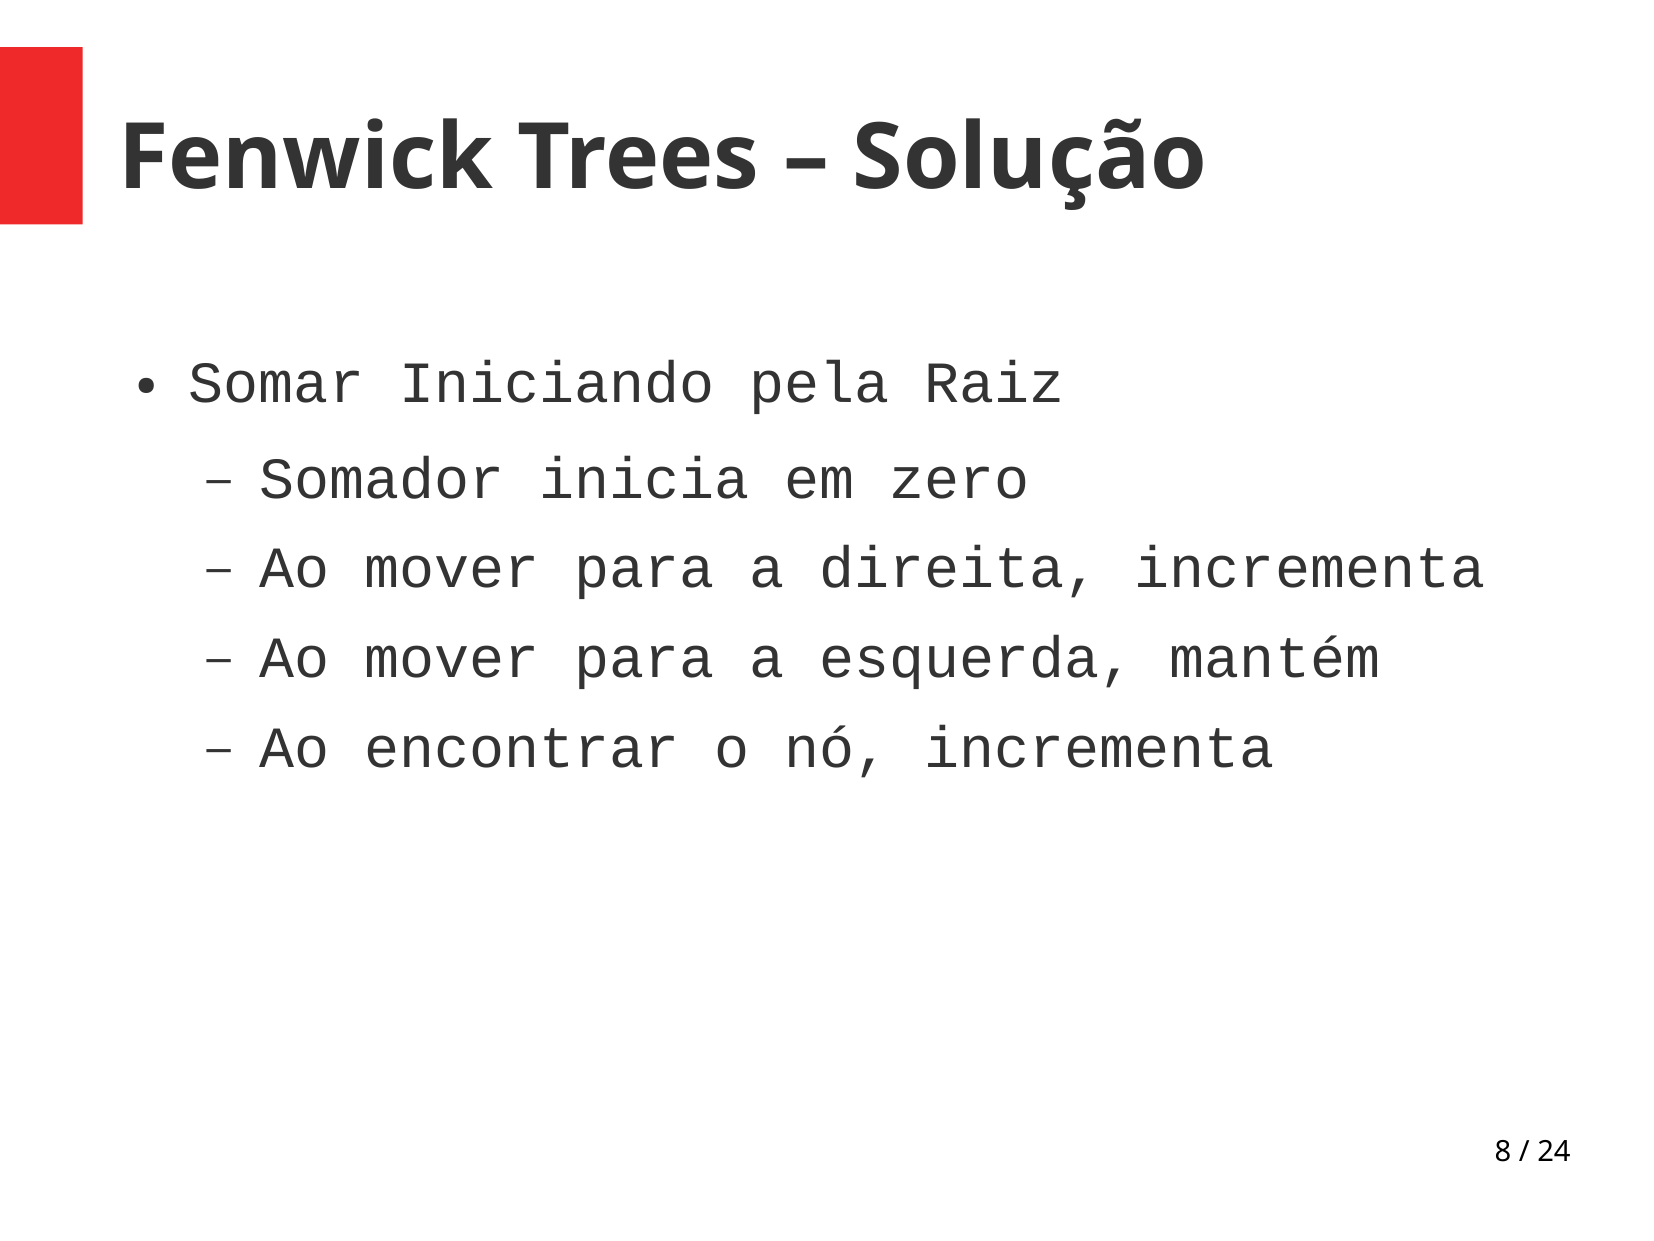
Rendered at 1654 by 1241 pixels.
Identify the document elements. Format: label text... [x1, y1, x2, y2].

list Somar Iniciando pela Raiz Somador inicia em zero Ao mover para a direita, incrementa Ao mover para a esquerda, mantém Ao encontrar o nó, incrementa [118, 354, 1536, 1074]
title Fenwick Trees – Solução [118, 49, 1571, 257]
